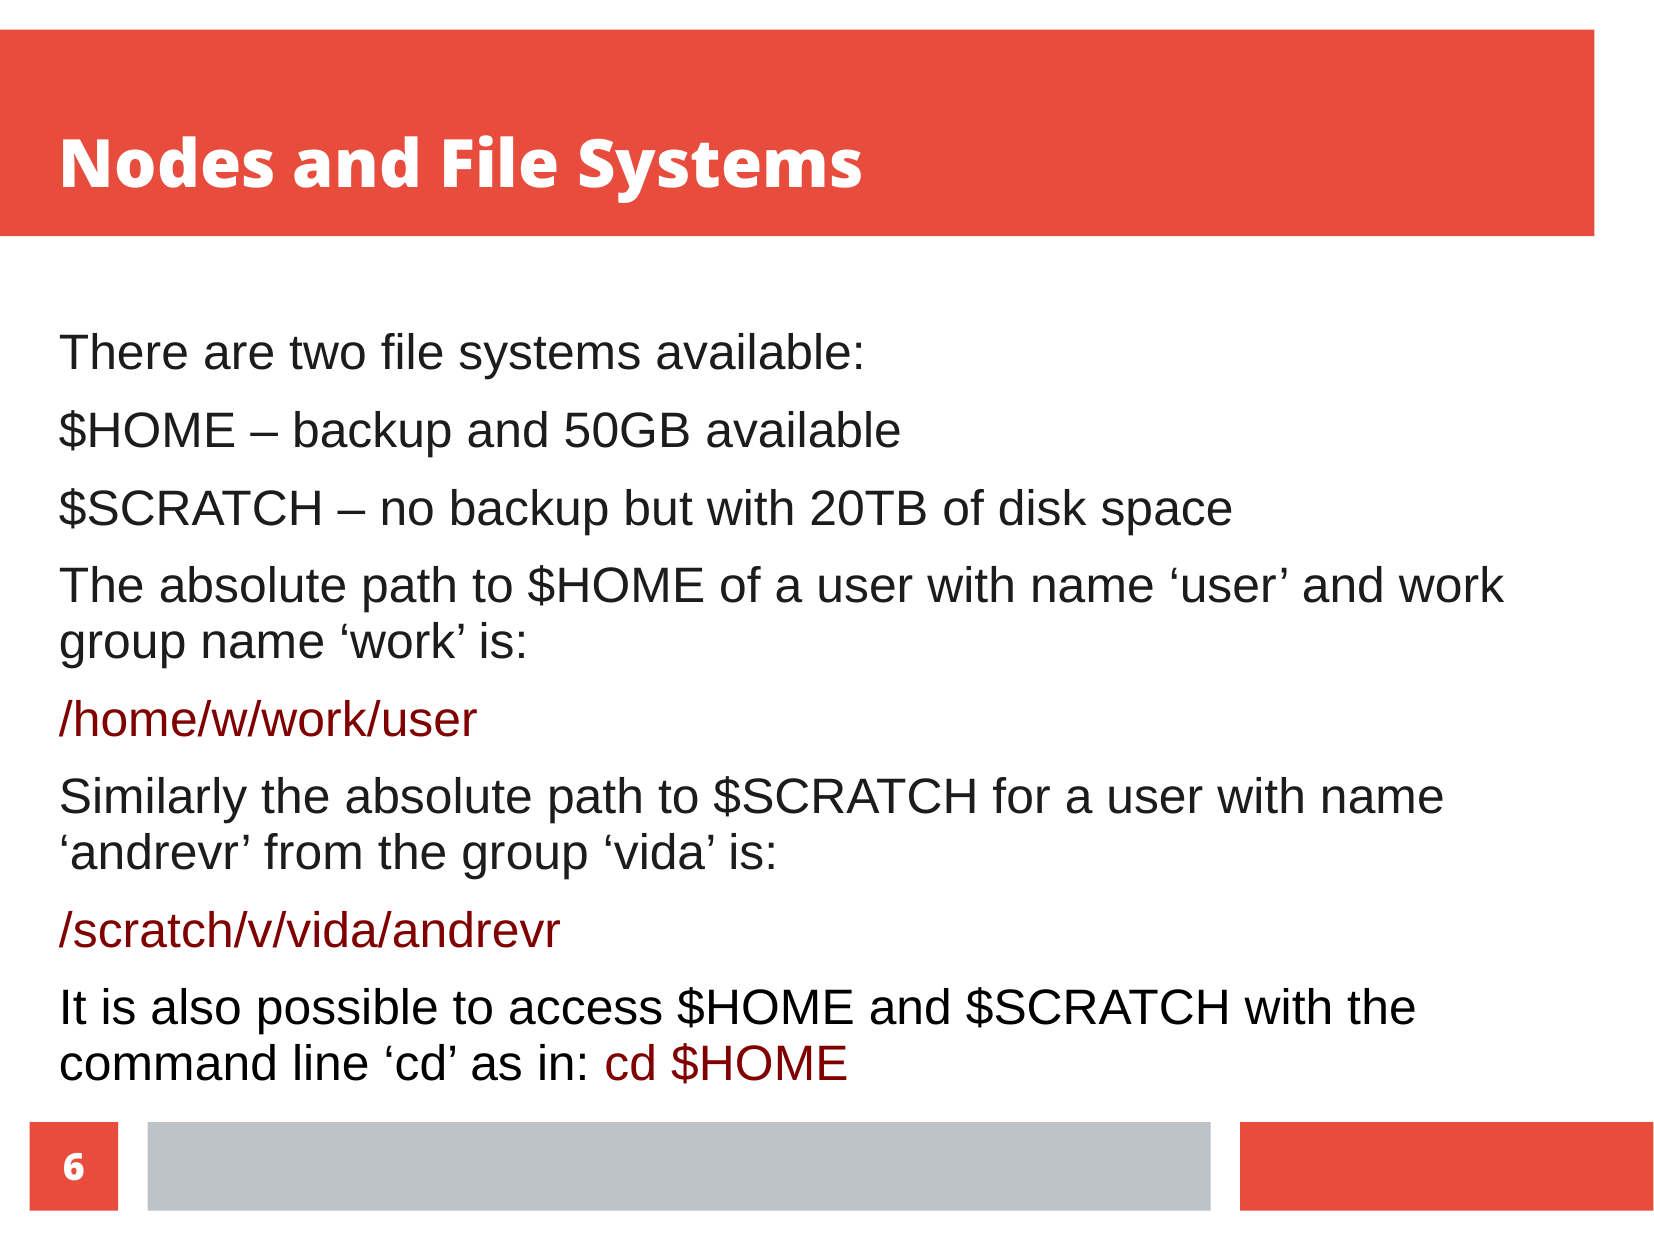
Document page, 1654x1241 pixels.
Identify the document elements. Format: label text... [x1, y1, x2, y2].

title Nodes and File Systems [59, 59, 1595, 207]
list There are two file systems available: $HOME – backup and 50GB available $SCRATCH – no backup but with 20TB of disk space The absolute path to $HOME of a user with name ‘user’ and work group name ‘work’ is: /home/w/work/user Similarly the absolute path to $SCRATCH for a user with name ‘andrevr’ from the group ‘vida’ is: /scratch/v/vida/andrevr It is also possible to access $HOME and $SCRATCH with the command line ‘cd’ as in: cd $HOME [59, 324, 1565, 1093]
